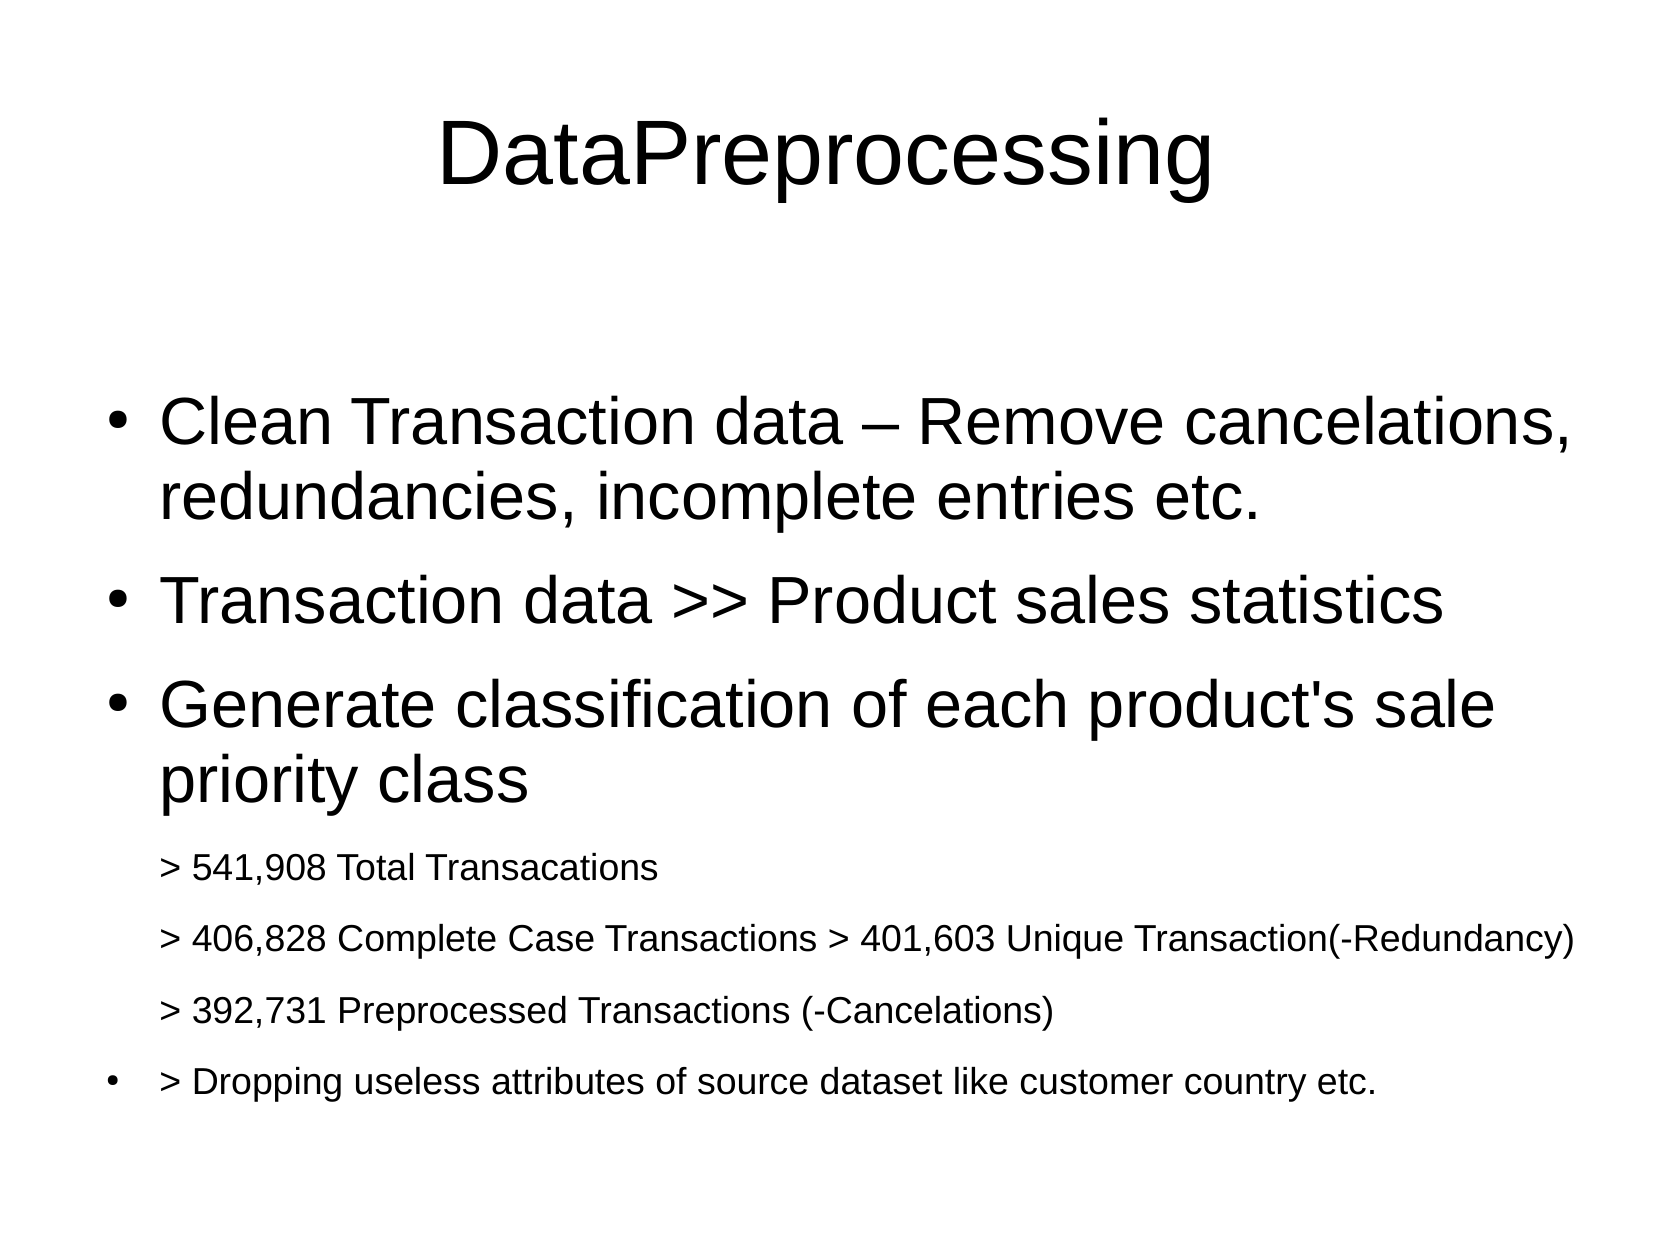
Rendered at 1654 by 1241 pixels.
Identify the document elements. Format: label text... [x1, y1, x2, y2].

title DataPreprocessing [82, 49, 1571, 257]
list Clean Transaction data – Remove cancelations, redundancies, incomplete entries etc. Transaction data >> Product sales statistics Generate classification of each product's sale priority class > 541,908 Total Transacations > 406,828 Complete Case Transactions > 401,603 Unique Transaction(-Redundancy) > 392,731 Preprocessed Transactions (-Cancelations) > Dropping useless attributes of source dataset like customer country etc. [88, 383, 1577, 1104]
